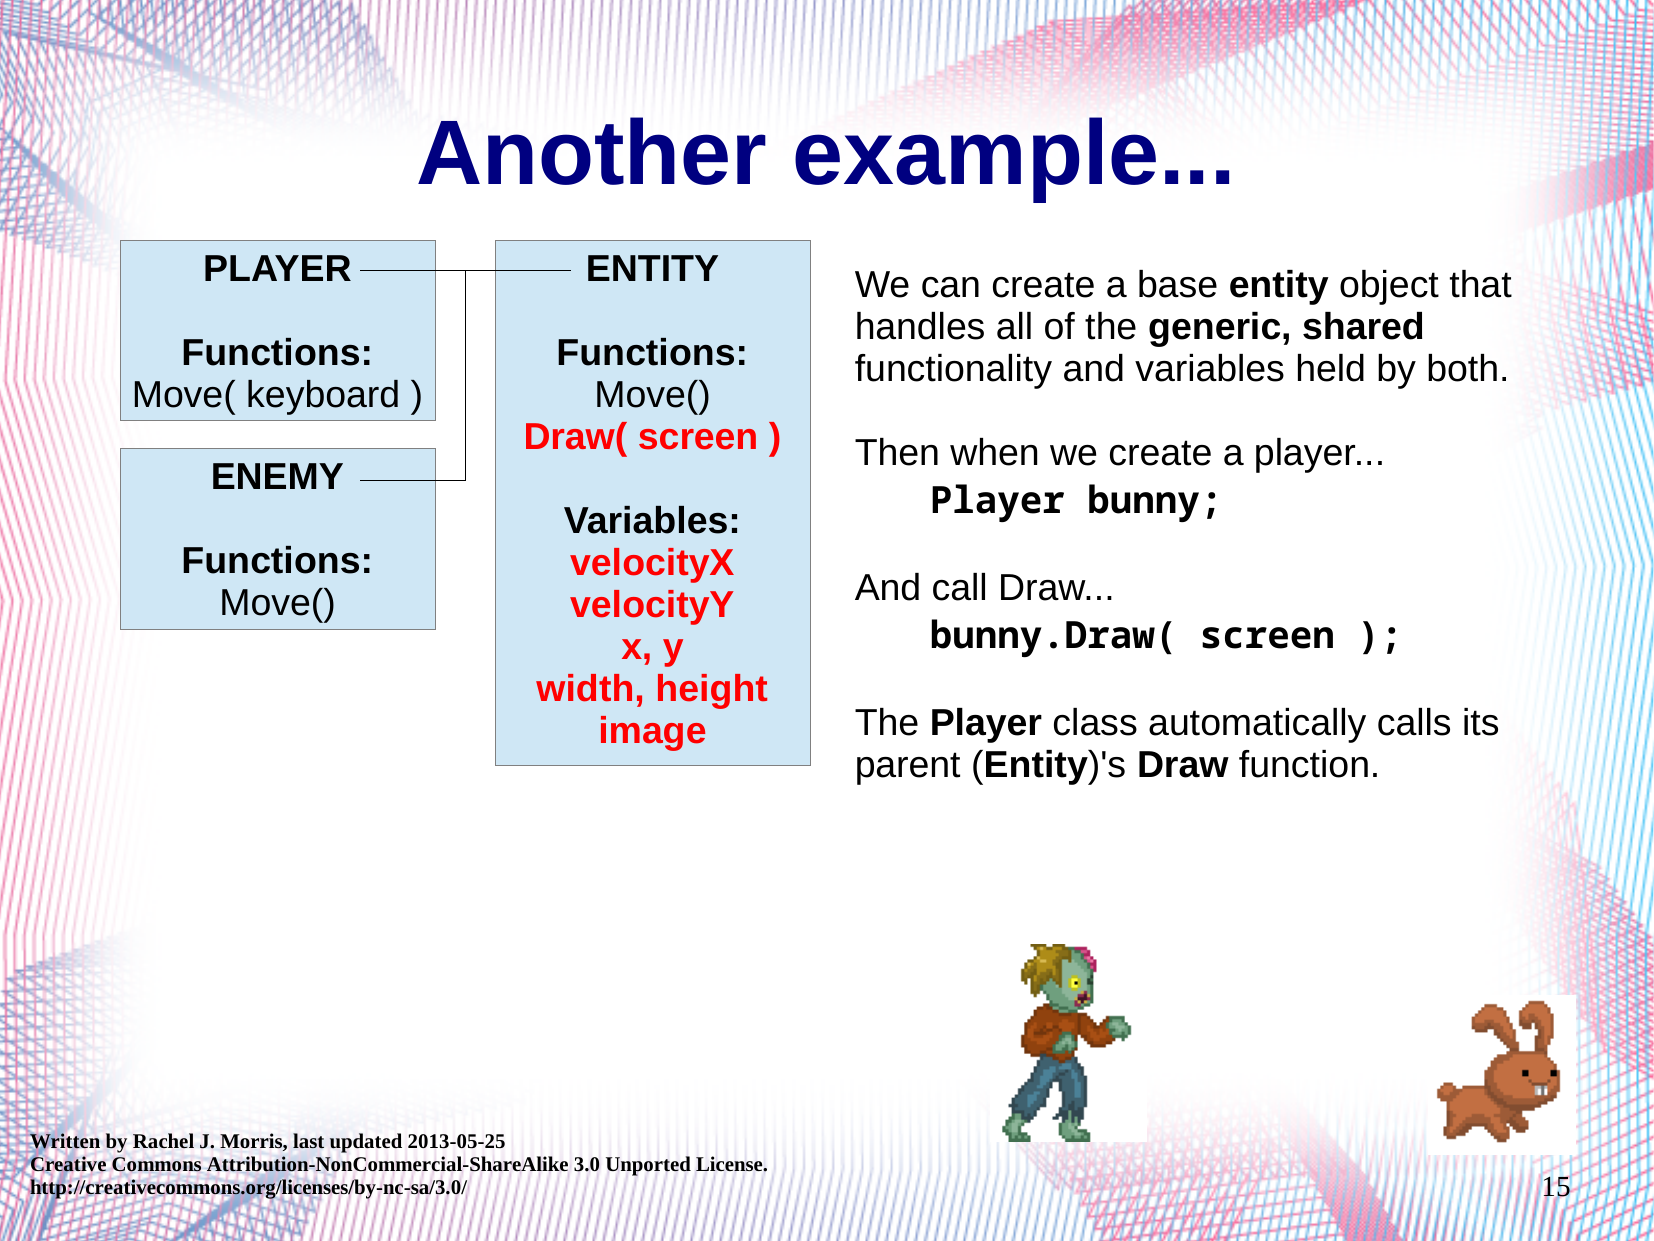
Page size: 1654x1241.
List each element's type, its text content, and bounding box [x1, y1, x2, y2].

text_box PLAYER Functions: Move( keyboard ) [120, 240, 436, 421]
text_box ENTITY Functions: Move() Draw( screen ) Variables: velocityX velocityY x, y width, height image [495, 240, 811, 766]
text_box ENEMY Functions: Move() [120, 448, 436, 630]
text_box We can create a base entity object that handles all of the generic, shared functionality and variables held by both. Then when we create a player... Player bunny; And call Draw... bunny.Draw( screen ); The Player class automatically calls its parent (Entity)'s Draw function. [840, 256, 1531, 781]
picture [0, 0, 1654, 1241]
title Another example... [82, 49, 1571, 257]
